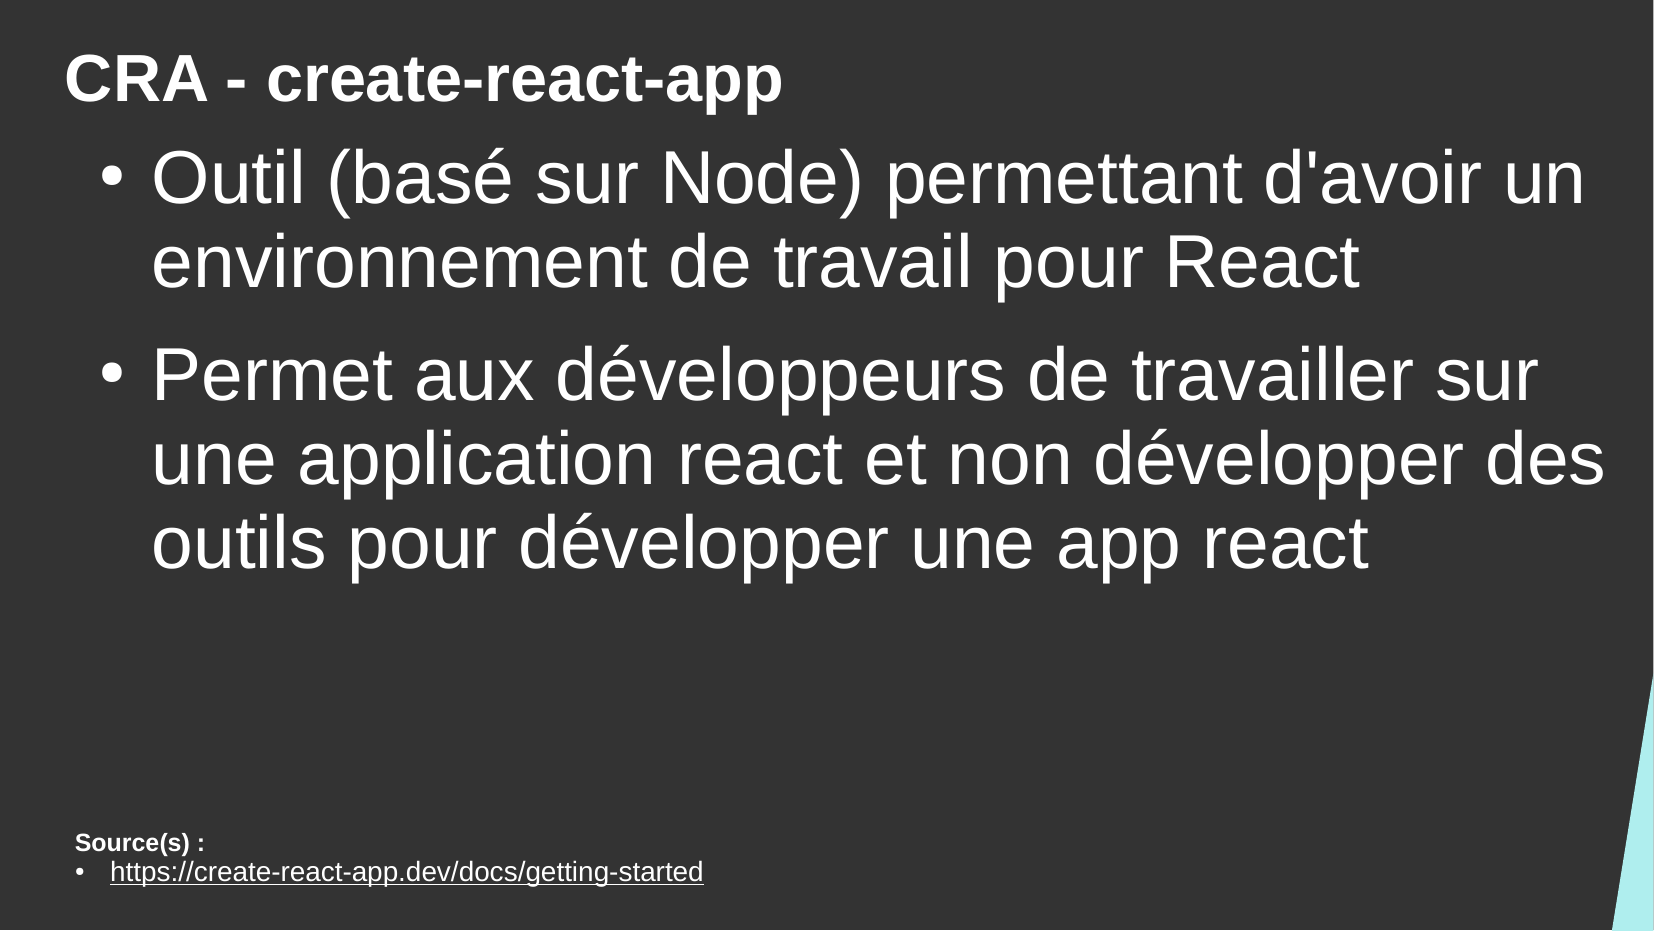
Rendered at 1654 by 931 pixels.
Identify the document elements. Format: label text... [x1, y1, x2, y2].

list Outil (basé sur Node) permettant d'avoir un environnement de travail pour React Permet aux développeurs de travailler sur une application react et non développer des outils pour développer une app react [80, 135, 1620, 745]
text_box Source(s) : https://create-react-app.dev/docs/getting-started [60, 821, 898, 927]
title CRA - create-react-app [64, 40, 1635, 119]
text_box [1611, 669, 1654, 931]
